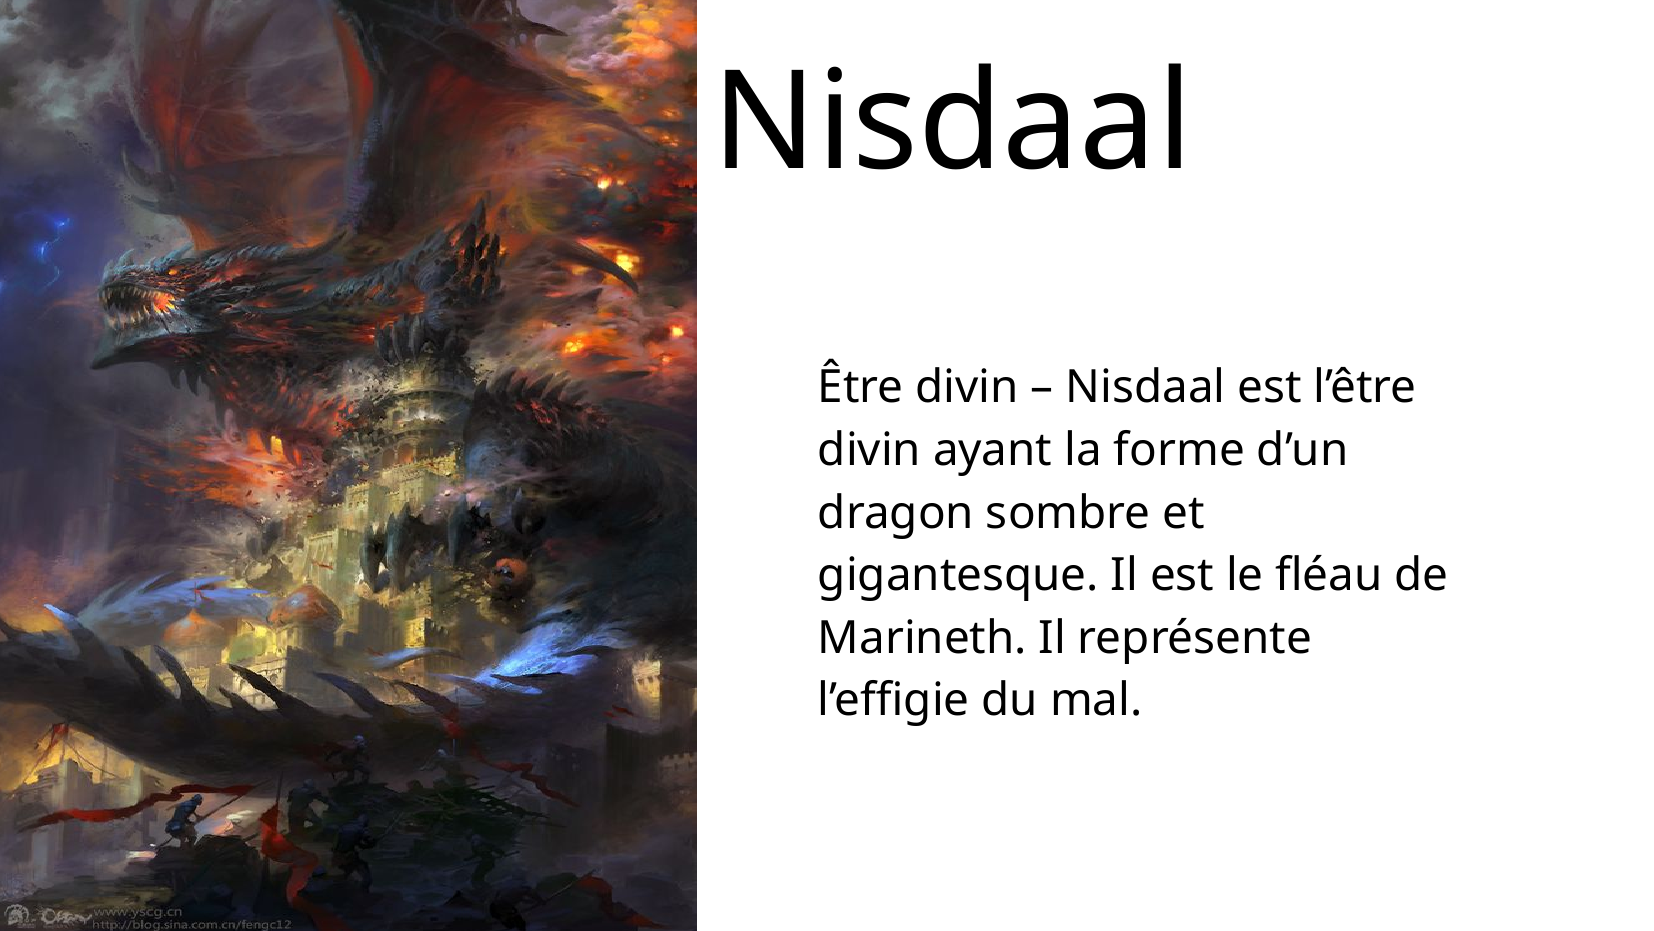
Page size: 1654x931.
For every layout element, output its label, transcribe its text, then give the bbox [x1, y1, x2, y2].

title Nisdaal [697, 14, 1571, 216]
text_box Être divin – Nisdaal est l’être divin ayant la forme d’un dragon sombre et gigantesque. Il est le fléau de Marineth. Il représente l’effigie du mal. [803, 346, 1489, 648]
picture [0, 0, 697, 931]
